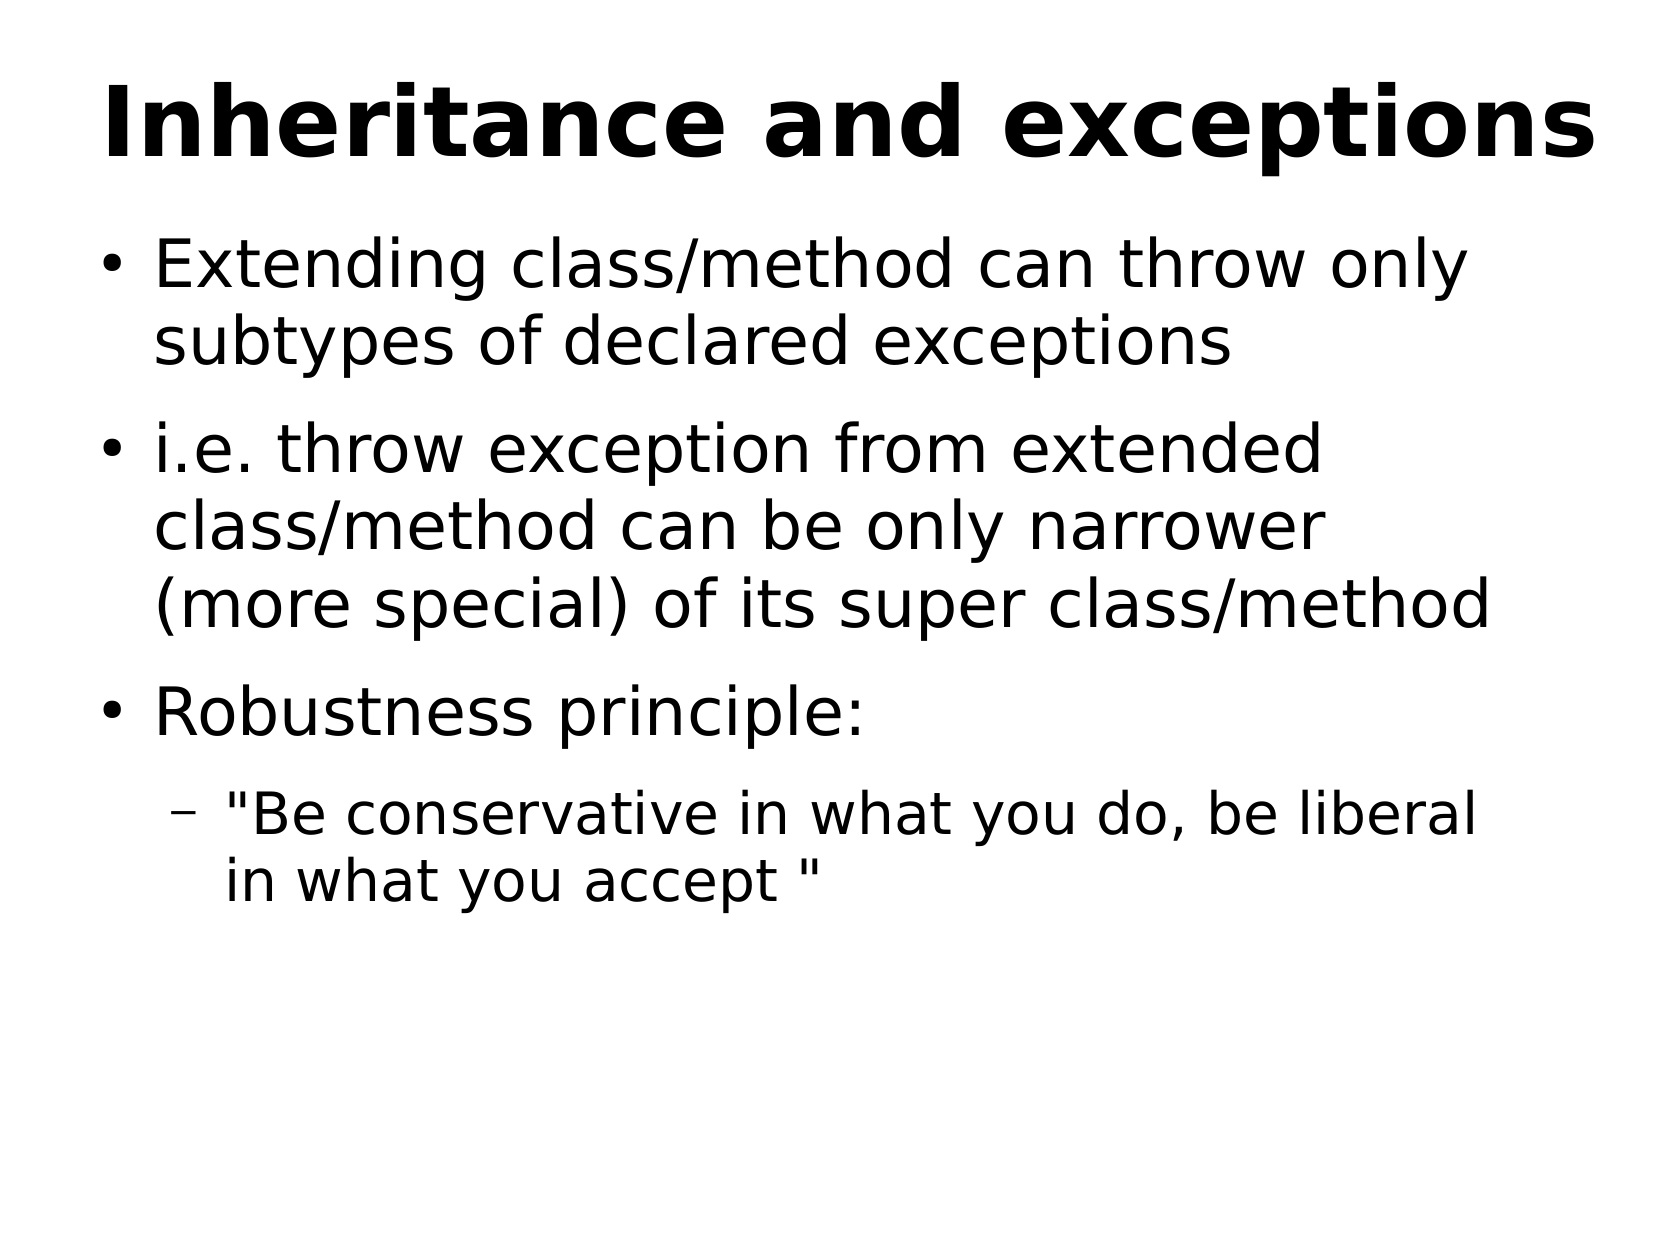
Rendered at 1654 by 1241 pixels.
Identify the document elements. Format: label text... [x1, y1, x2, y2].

title Inheritance and exceptions [82, 8, 1619, 236]
list Extending class/method can throw only subtypes of declared exceptions i.e. throw exception from extended class/method can be only narrower (more special) of its super class/method Robustness principle: "Be conservative in what you do, be liberal in what you accept " [82, 225, 1538, 1186]
